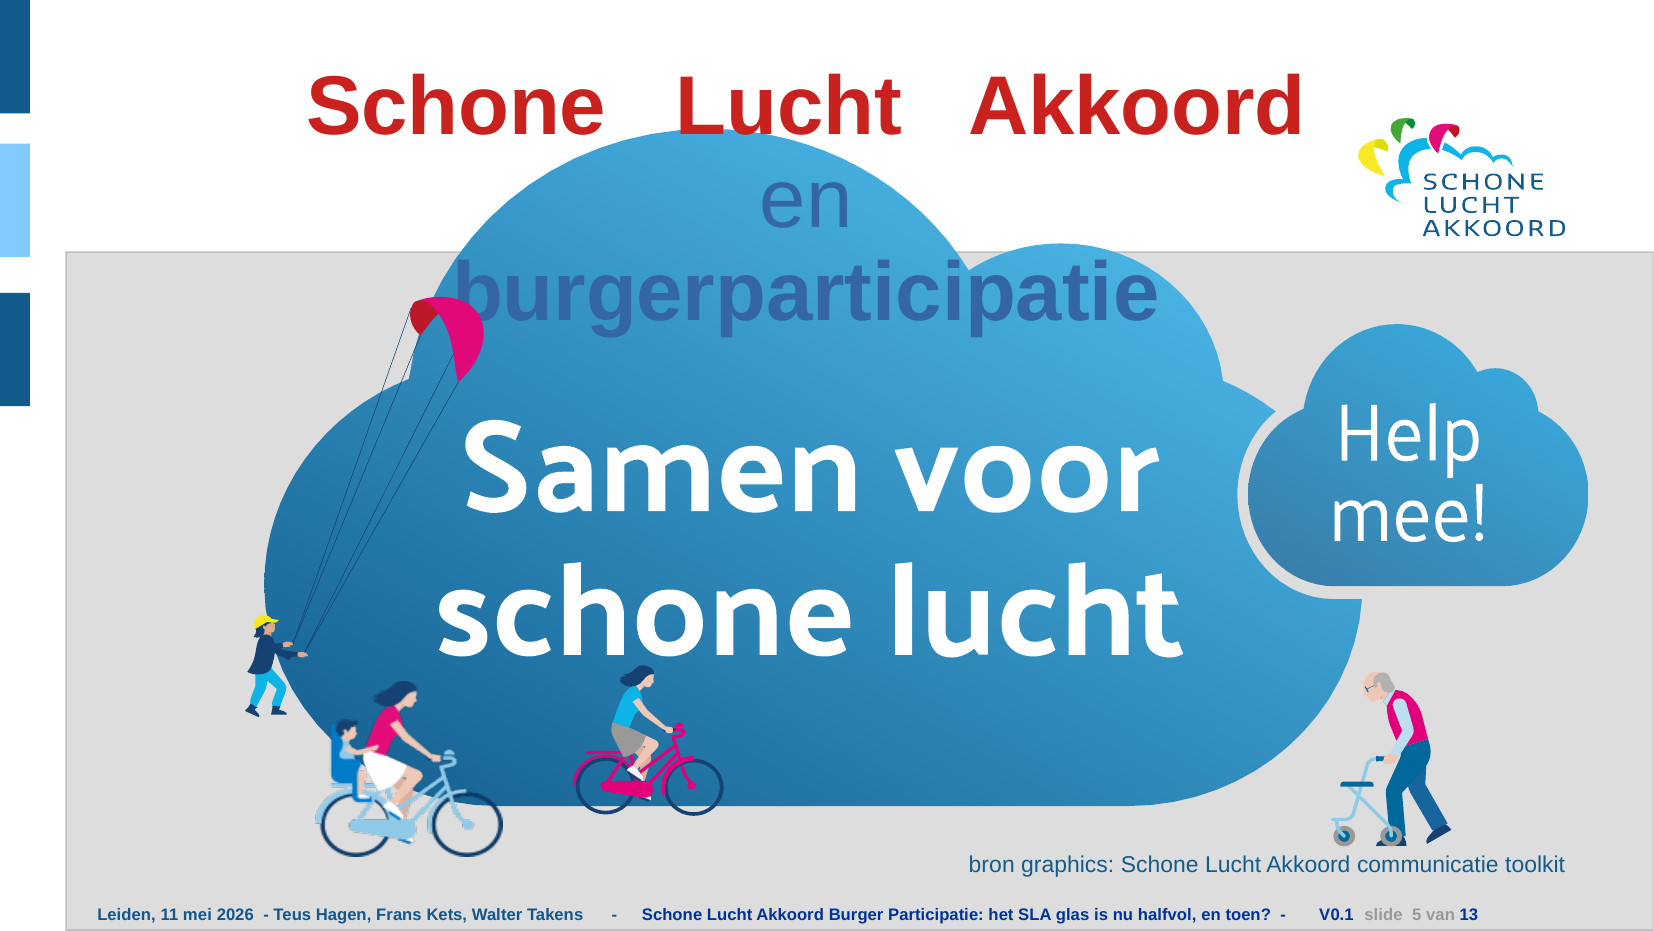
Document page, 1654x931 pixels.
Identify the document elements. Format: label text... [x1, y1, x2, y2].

text_box [308, 382, 400, 604]
text_box [245, 296, 1363, 816]
text_box bron graphics: Schone Lucht Akkoord communicatie toolkit [954, 844, 1607, 885]
text_box [1330, 671, 1452, 847]
title Schone Lucht Akkoord en burgerparticipatie [23, 59, 1589, 339]
picture [314, 681, 503, 857]
text_box [1248, 339, 1589, 587]
